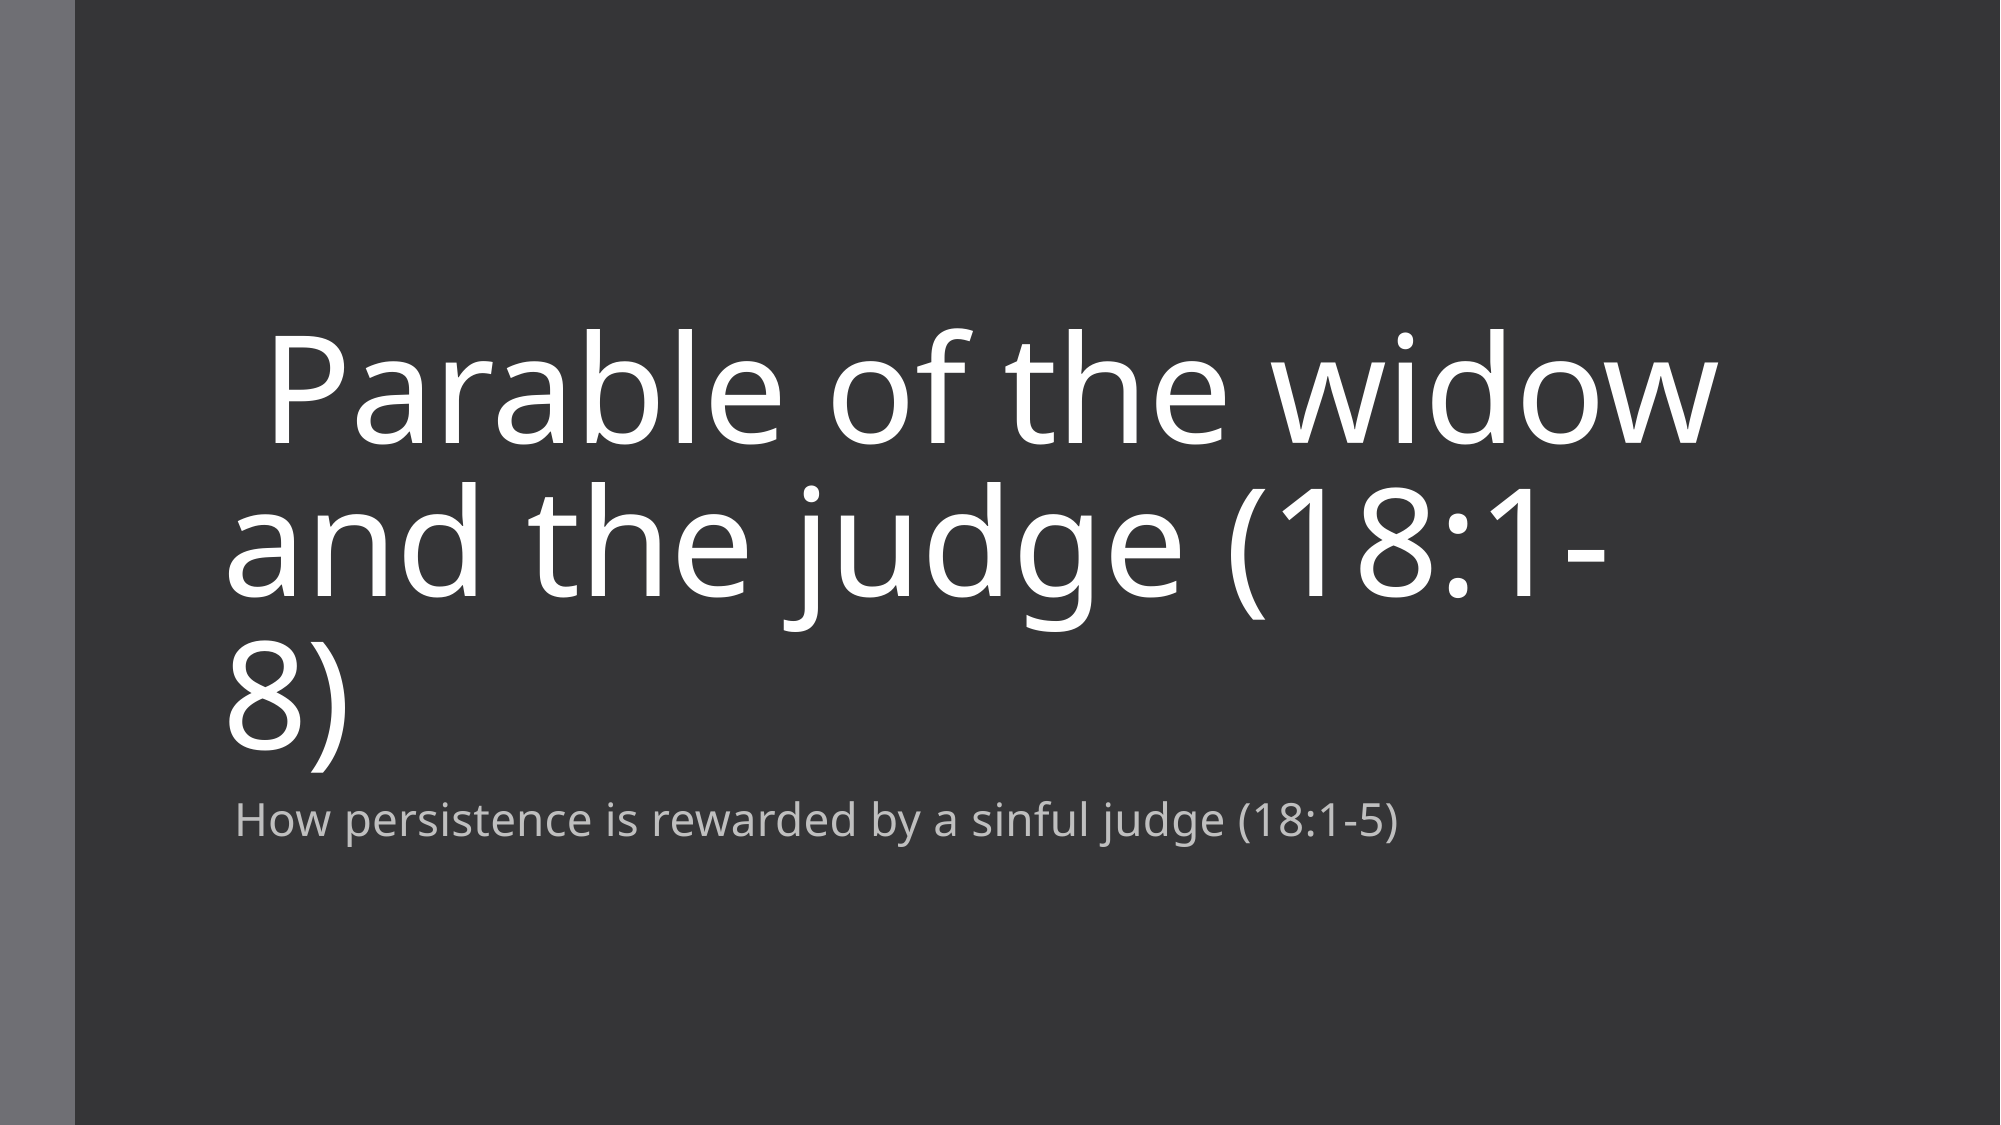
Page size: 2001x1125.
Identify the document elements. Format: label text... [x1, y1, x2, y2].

title Parable of the widow and the judge (18:1-8) [206, 124, 1752, 787]
subtitle How persistence is rewarded by a sinful judge (18:1-5) [206, 787, 1752, 1066]
